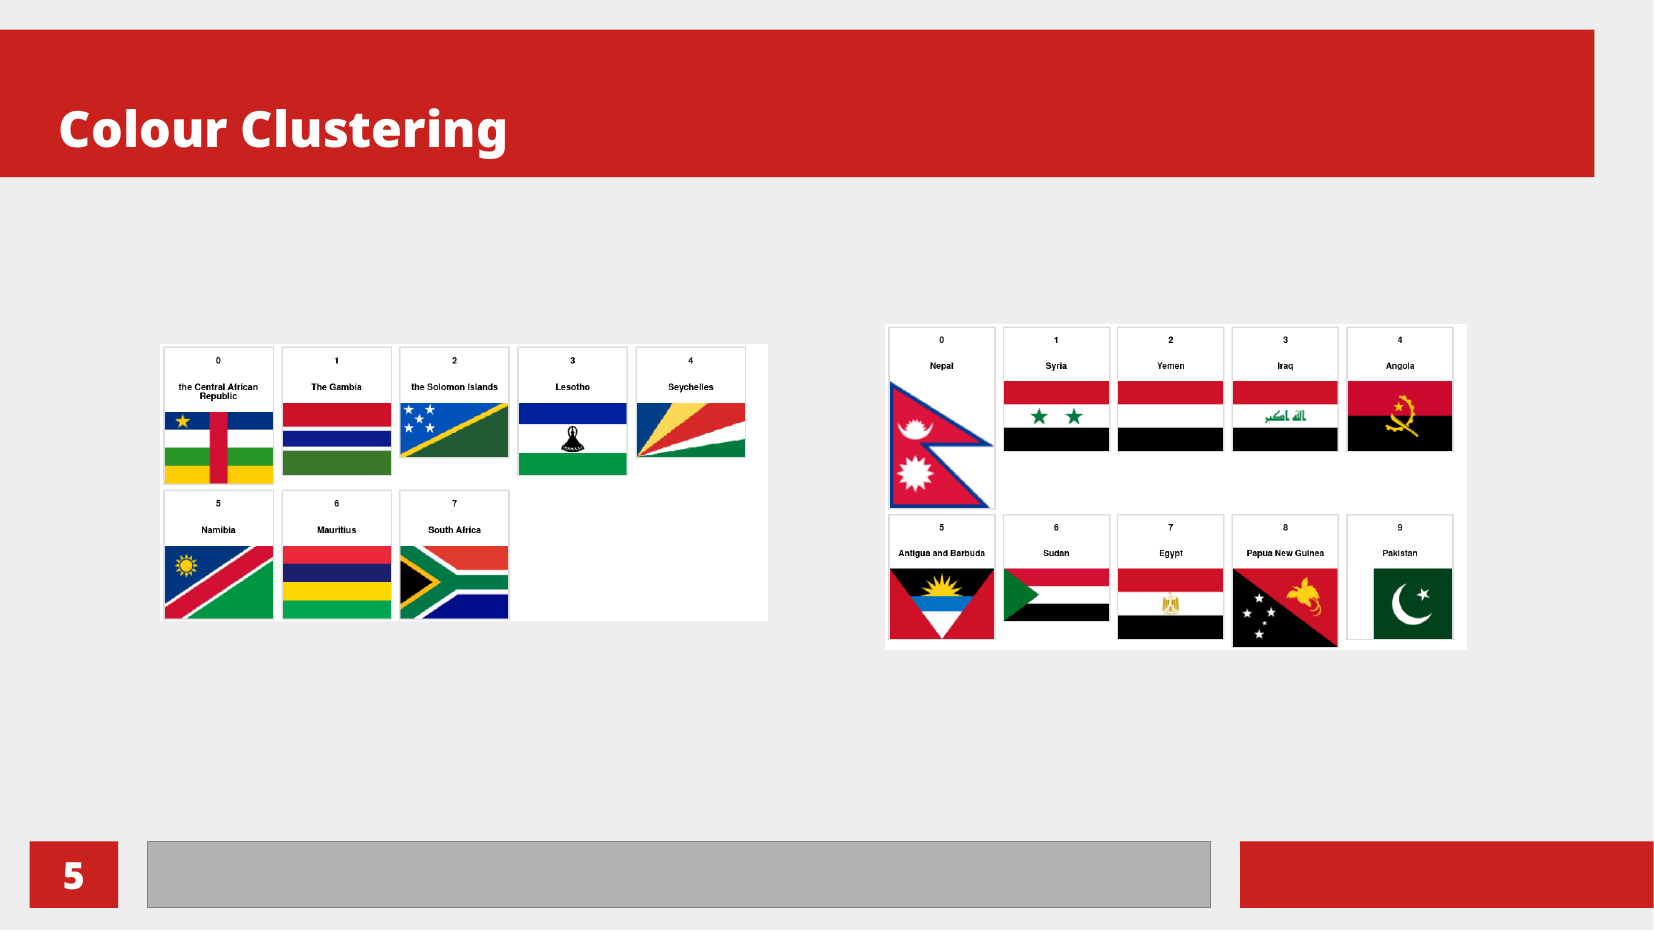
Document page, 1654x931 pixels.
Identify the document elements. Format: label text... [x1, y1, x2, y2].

title Colour Clustering [59, 44, 1595, 163]
picture [885, 324, 1467, 650]
picture [160, 344, 768, 621]
